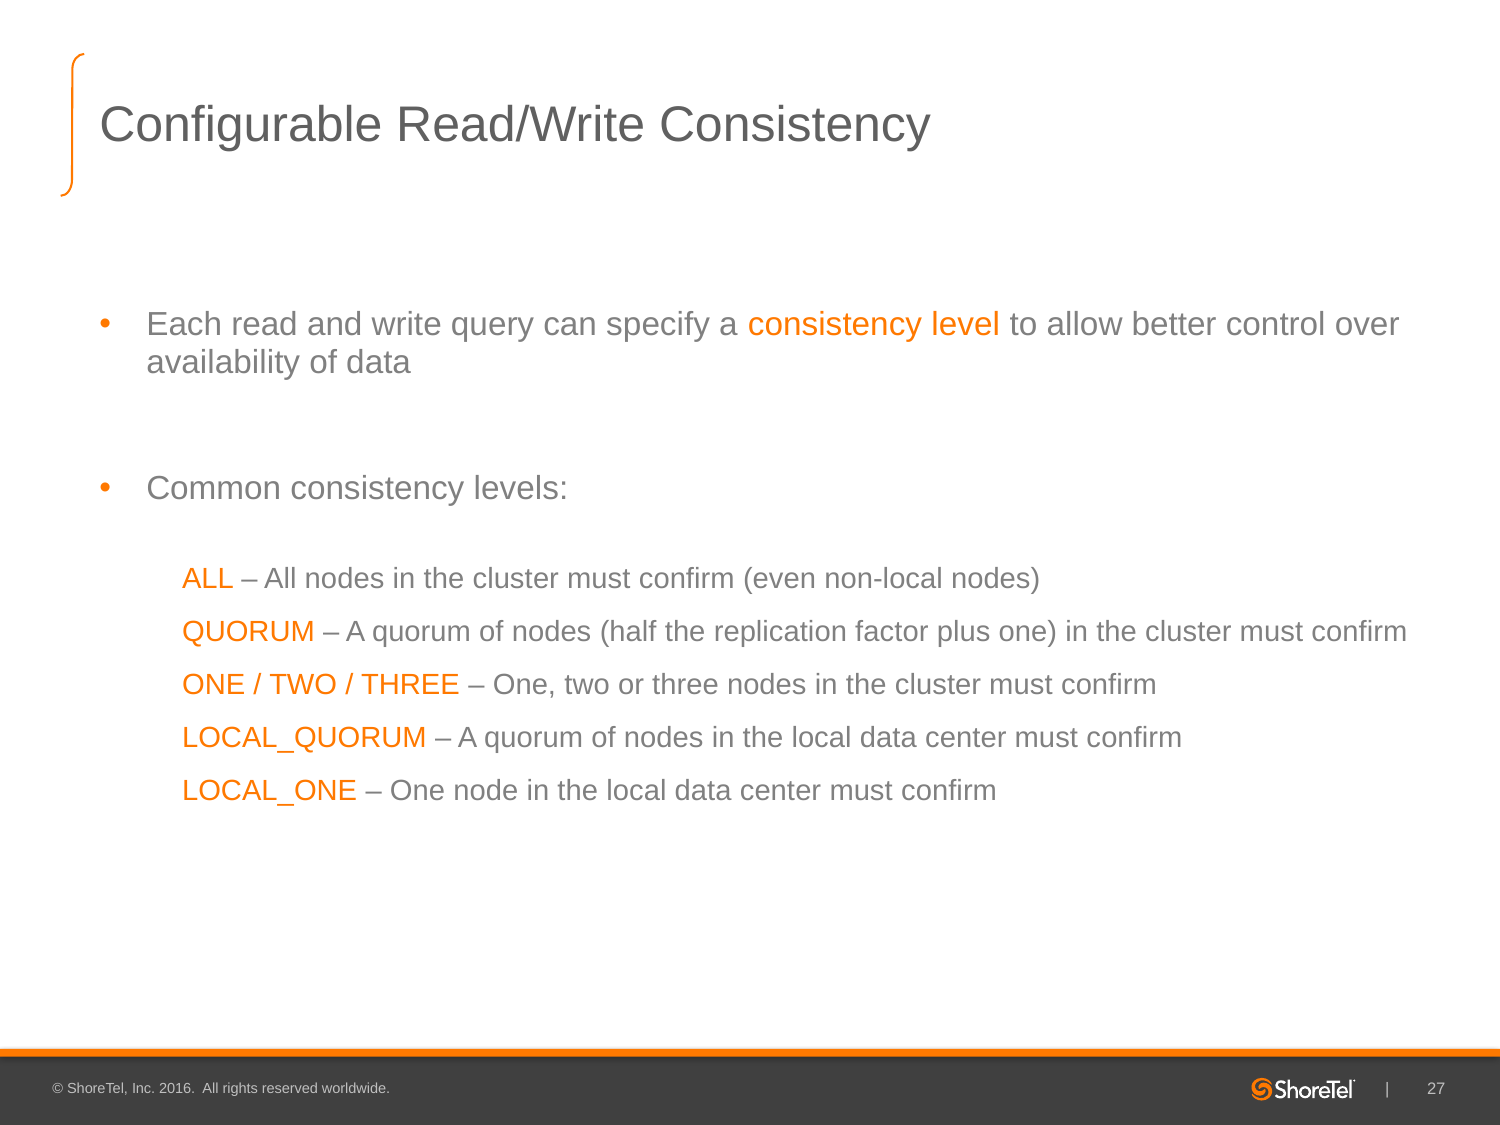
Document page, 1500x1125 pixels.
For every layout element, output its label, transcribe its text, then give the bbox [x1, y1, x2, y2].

text_box QUORUM – A quorum of nodes (half the replication factor plus one) in the cluster must confirm [167, 605, 1450, 657]
text_box LOCAL_QUORUM – A quorum of nodes in the local data center must confirm [167, 710, 1450, 763]
list Each read and write query can specify a consistency level to allow better control over availability of data Common consistency levels: [84, 297, 1450, 513]
text_box ONE / TWO / THREE – One, two or three nodes in the cluster must confirm [167, 657, 1450, 710]
text_box LOCAL_ONE – One node in the local data center must confirm [167, 763, 1450, 817]
text_box ALL – All nodes in the cluster must confirm (even non-local nodes) [167, 551, 1450, 605]
title Configurable Read/Write Consistency [84, 53, 1235, 196]
